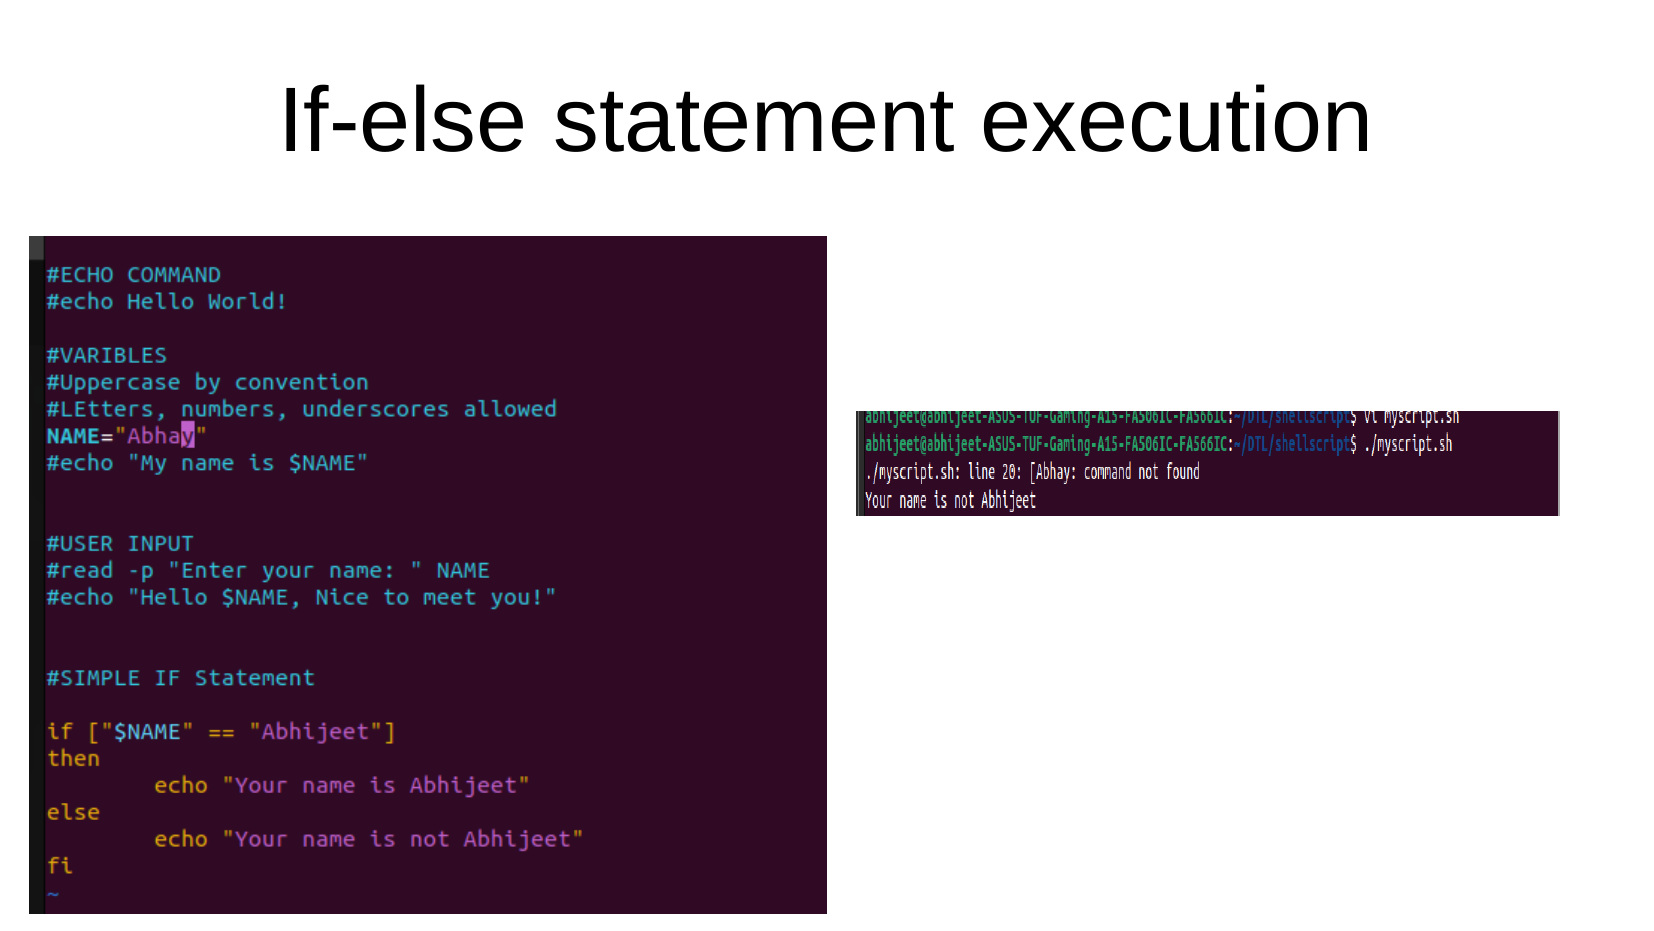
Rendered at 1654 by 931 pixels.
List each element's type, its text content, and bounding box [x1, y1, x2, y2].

picture [29, 236, 827, 914]
picture [856, 411, 1560, 516]
title If-else statement execution [82, 37, 1571, 193]
